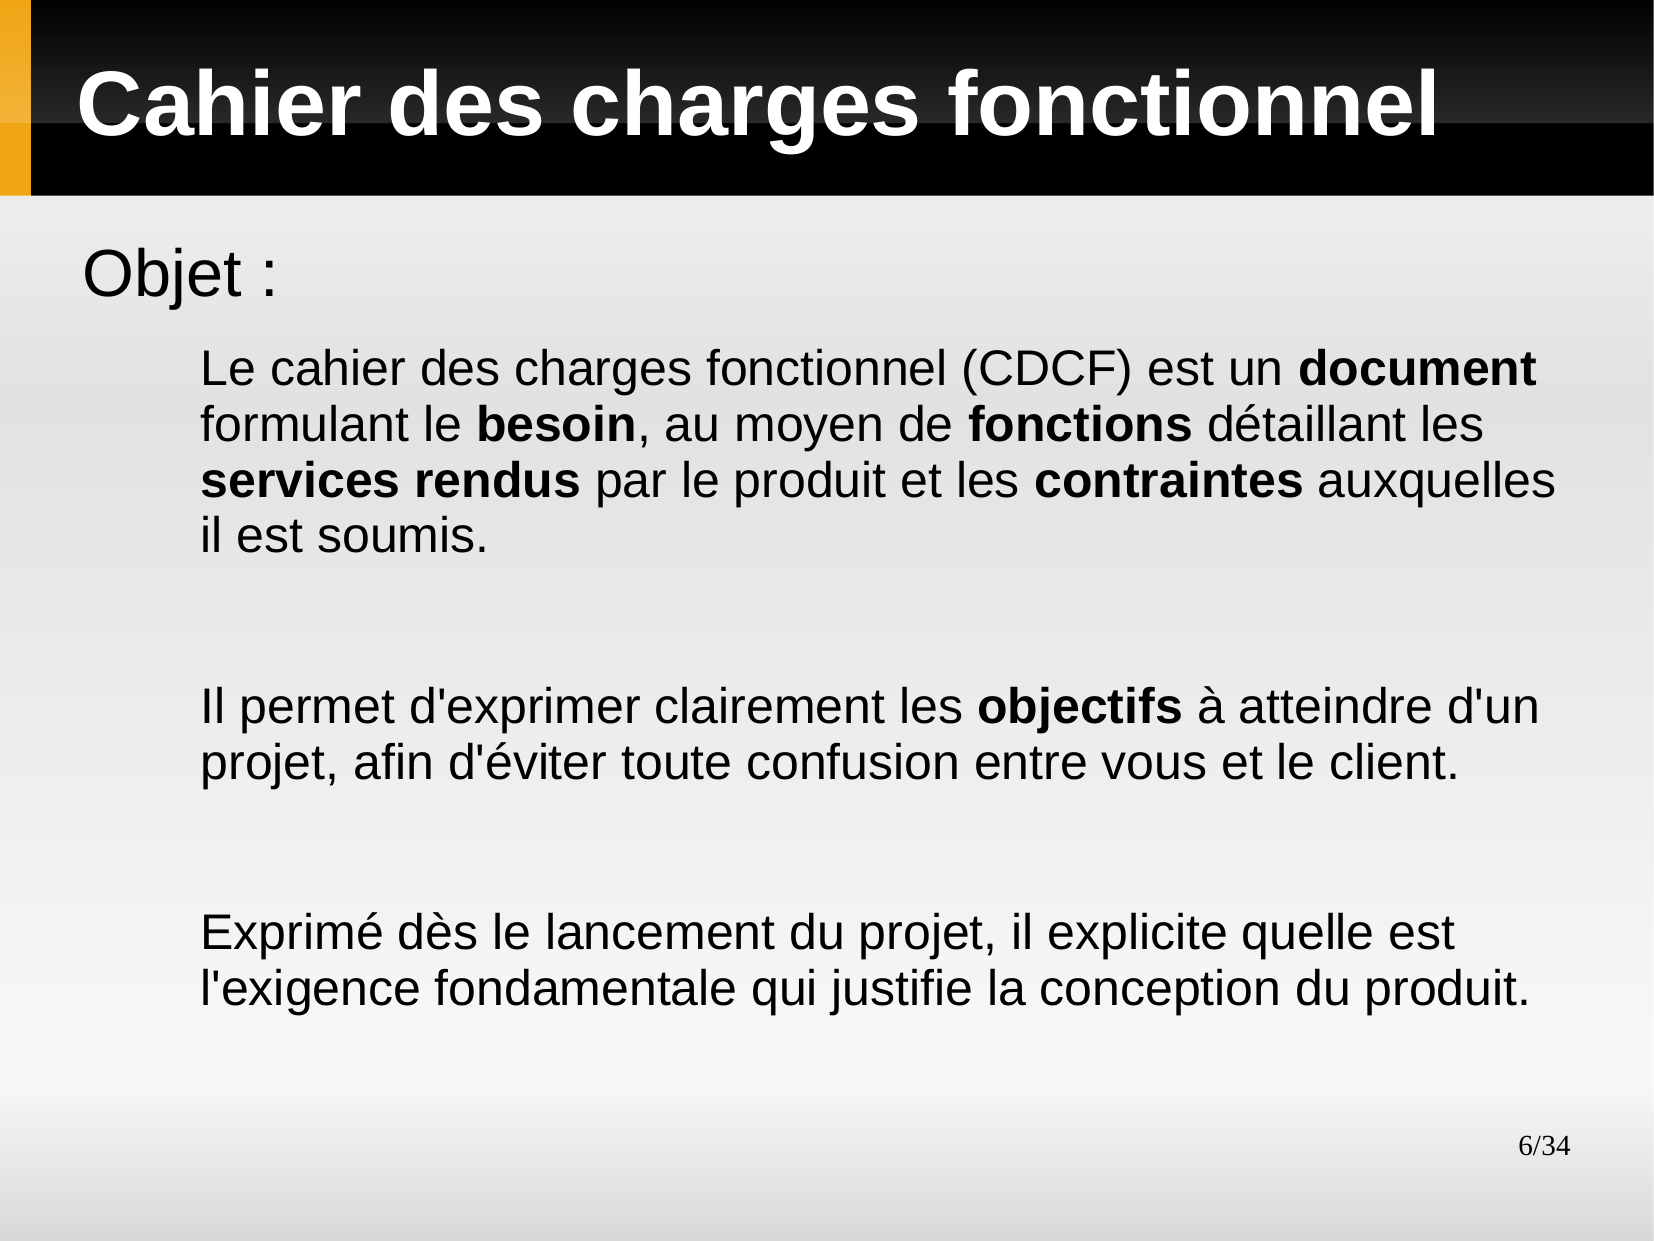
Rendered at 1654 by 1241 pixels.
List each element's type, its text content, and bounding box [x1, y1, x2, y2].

list Objet : Le cahier des charges fonctionnel (CDCF) est un document formulant le besoin, au moyen de fonctions détaillant les services rendus par le produit et les contraintes auxquelles il est soumis. Il permet d'exprimer clairement les objectifs à atteindre d'un projet, afin d'éviter toute confusion entre vous et le client. Exprimé dès le lancement du projet, il explicite quelle est l'exigence fondamentale qui justifie la conception du produit. [82, 236, 1571, 1109]
title Cahier des charges fonctionnel [76, 0, 1565, 208]
picture [0, 0, 1654, 1241]
